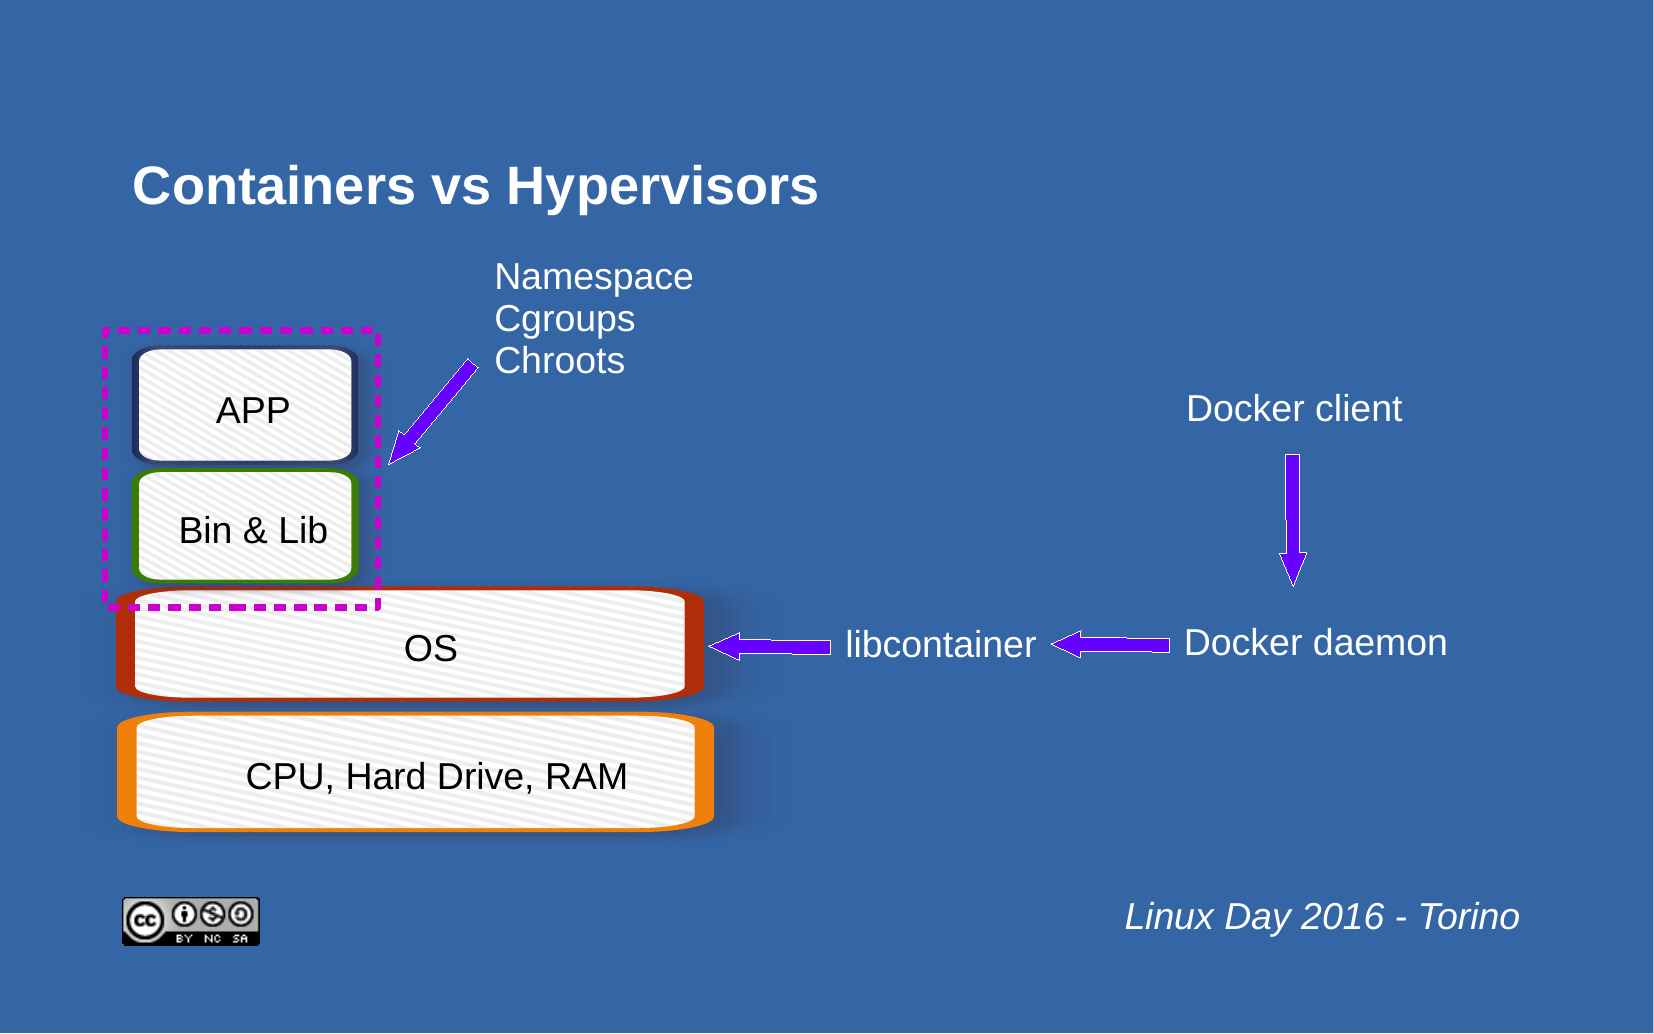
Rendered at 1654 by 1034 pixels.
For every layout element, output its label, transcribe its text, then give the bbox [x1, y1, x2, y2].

text_box Containers vs Hypervisors [118, 118, 1536, 815]
text_box Namespace Cgroups Chroots [479, 248, 709, 389]
text_box [1279, 454, 1307, 587]
text_box [388, 358, 479, 465]
text_box [708, 632, 831, 661]
text_box Docker client [1171, 380, 1418, 438]
picture [122, 897, 260, 946]
text_box libcontainer [830, 616, 1052, 674]
text_box [1051, 630, 1170, 658]
text_box Linux Day 2016 - Torino [1109, 887, 1536, 1034]
picture [47, 330, 827, 858]
text_box Docker daemon [1169, 614, 1463, 671]
